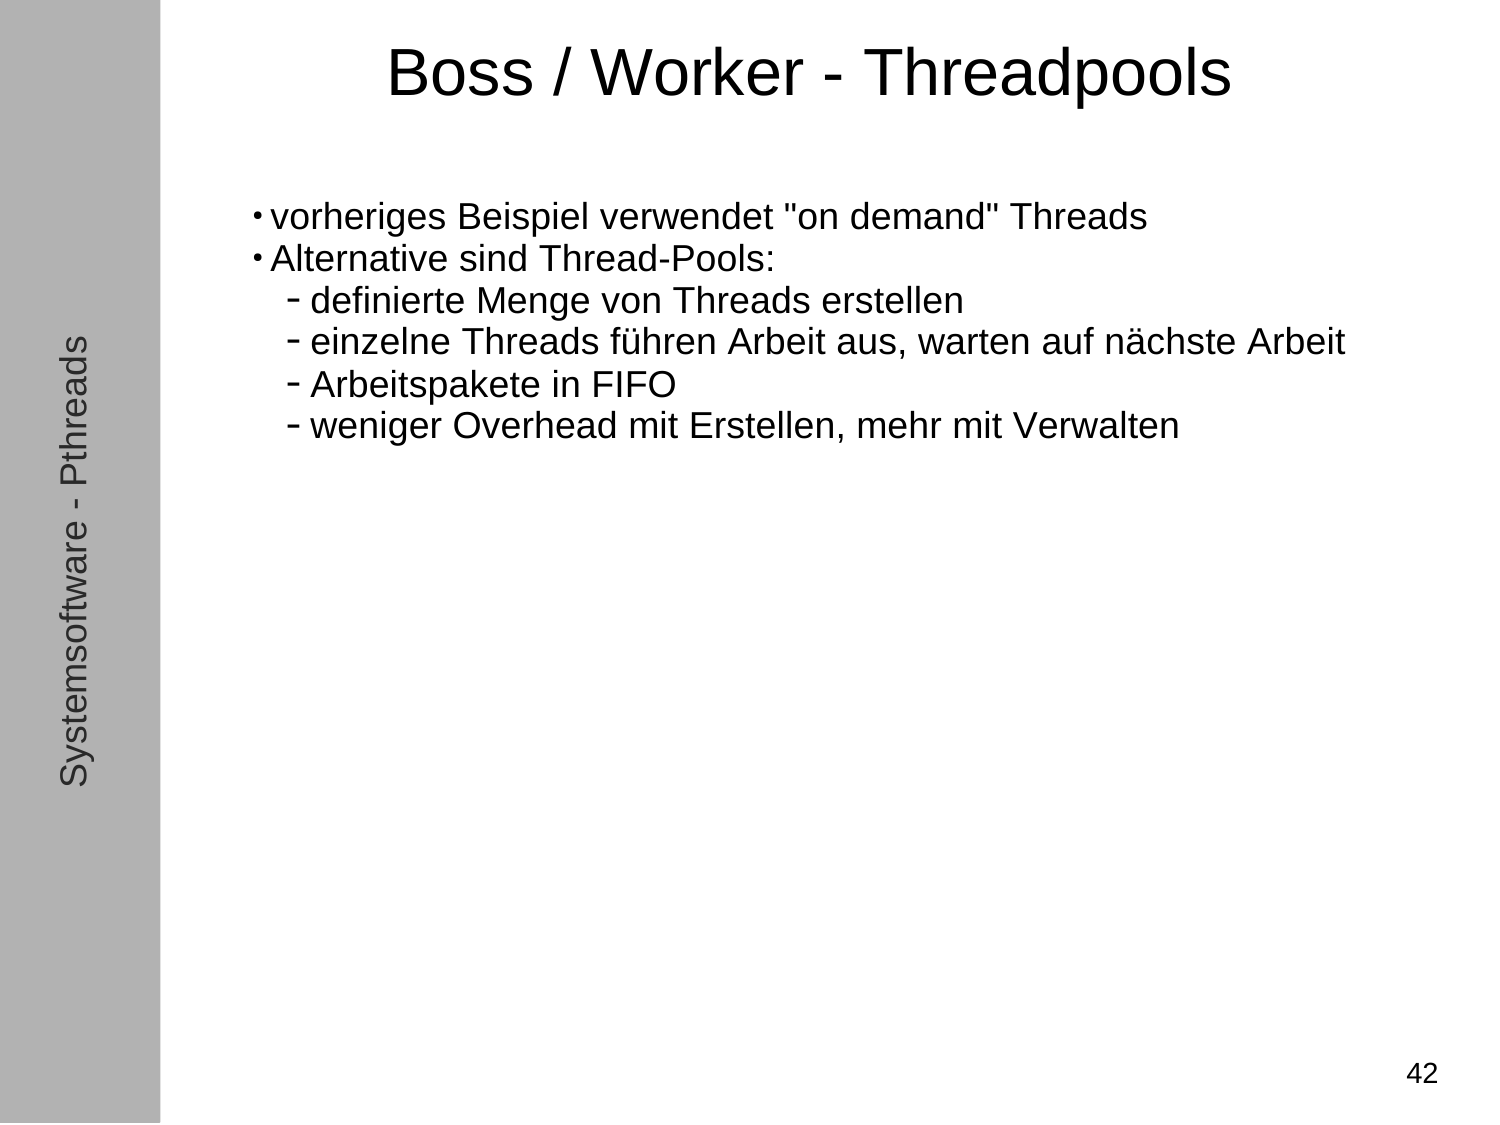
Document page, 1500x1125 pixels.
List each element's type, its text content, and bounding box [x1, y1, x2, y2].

text_box Systemsoftware - Pthreads [47, 1, 121, 1124]
text_box Boss / Worker - Threadpools [324, 27, 1296, 123]
text_box <number> [1406, 1057, 1500, 1106]
text_box [0, 0, 160, 1123]
text_box vorheriges Beispiel verwendet "on demand" Threads Alternative sind Thread-Pools: definierte Menge von Threads erstellen einzelne Threads führen Arbeit aus, warten auf nächste Arbeit Arbeitspakete in FIFO weniger Overhead mit Erstellen, mehr mit Verwalten [237, 187, 1448, 918]
